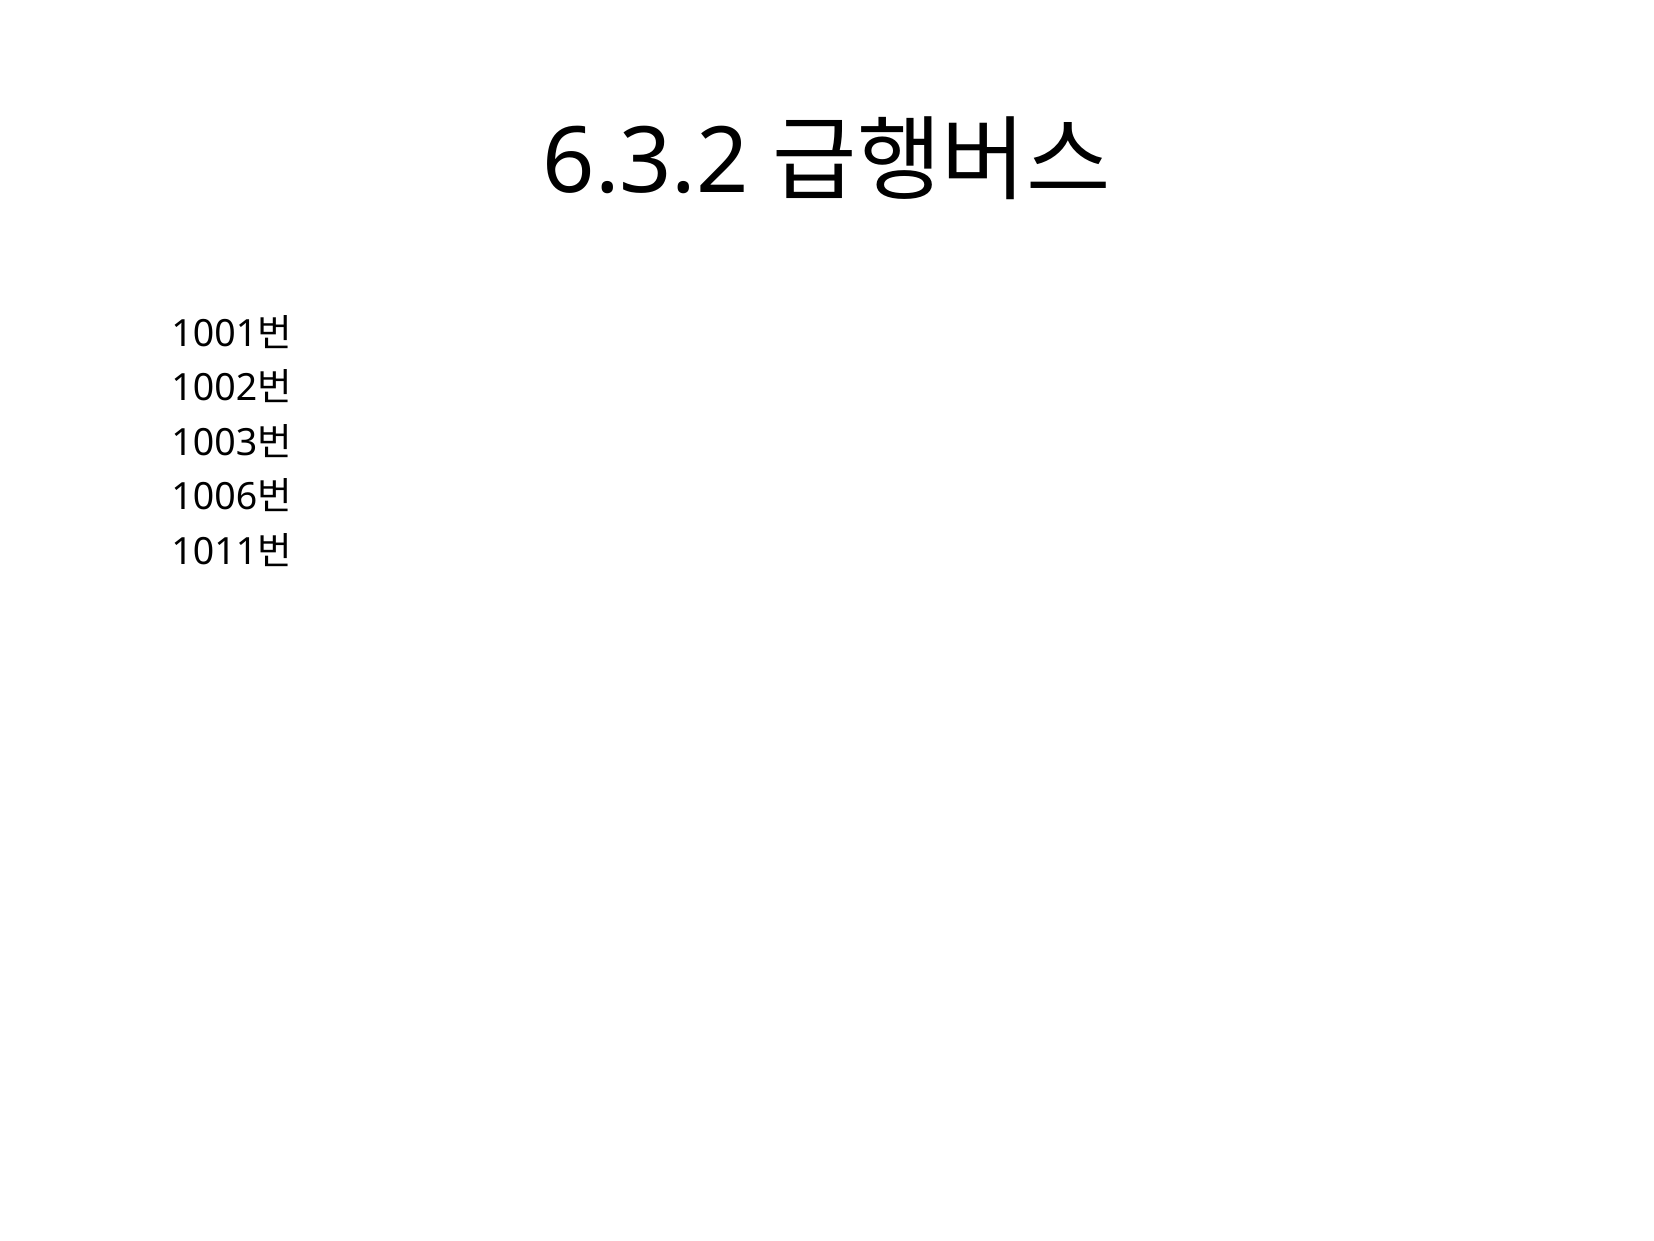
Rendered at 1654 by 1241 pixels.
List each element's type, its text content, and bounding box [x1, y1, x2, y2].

text_box 1001번 1002번 1003번 1006번 1011번 [156, 295, 768, 662]
title 6.3.2 급행버스 [82, 49, 1571, 257]
